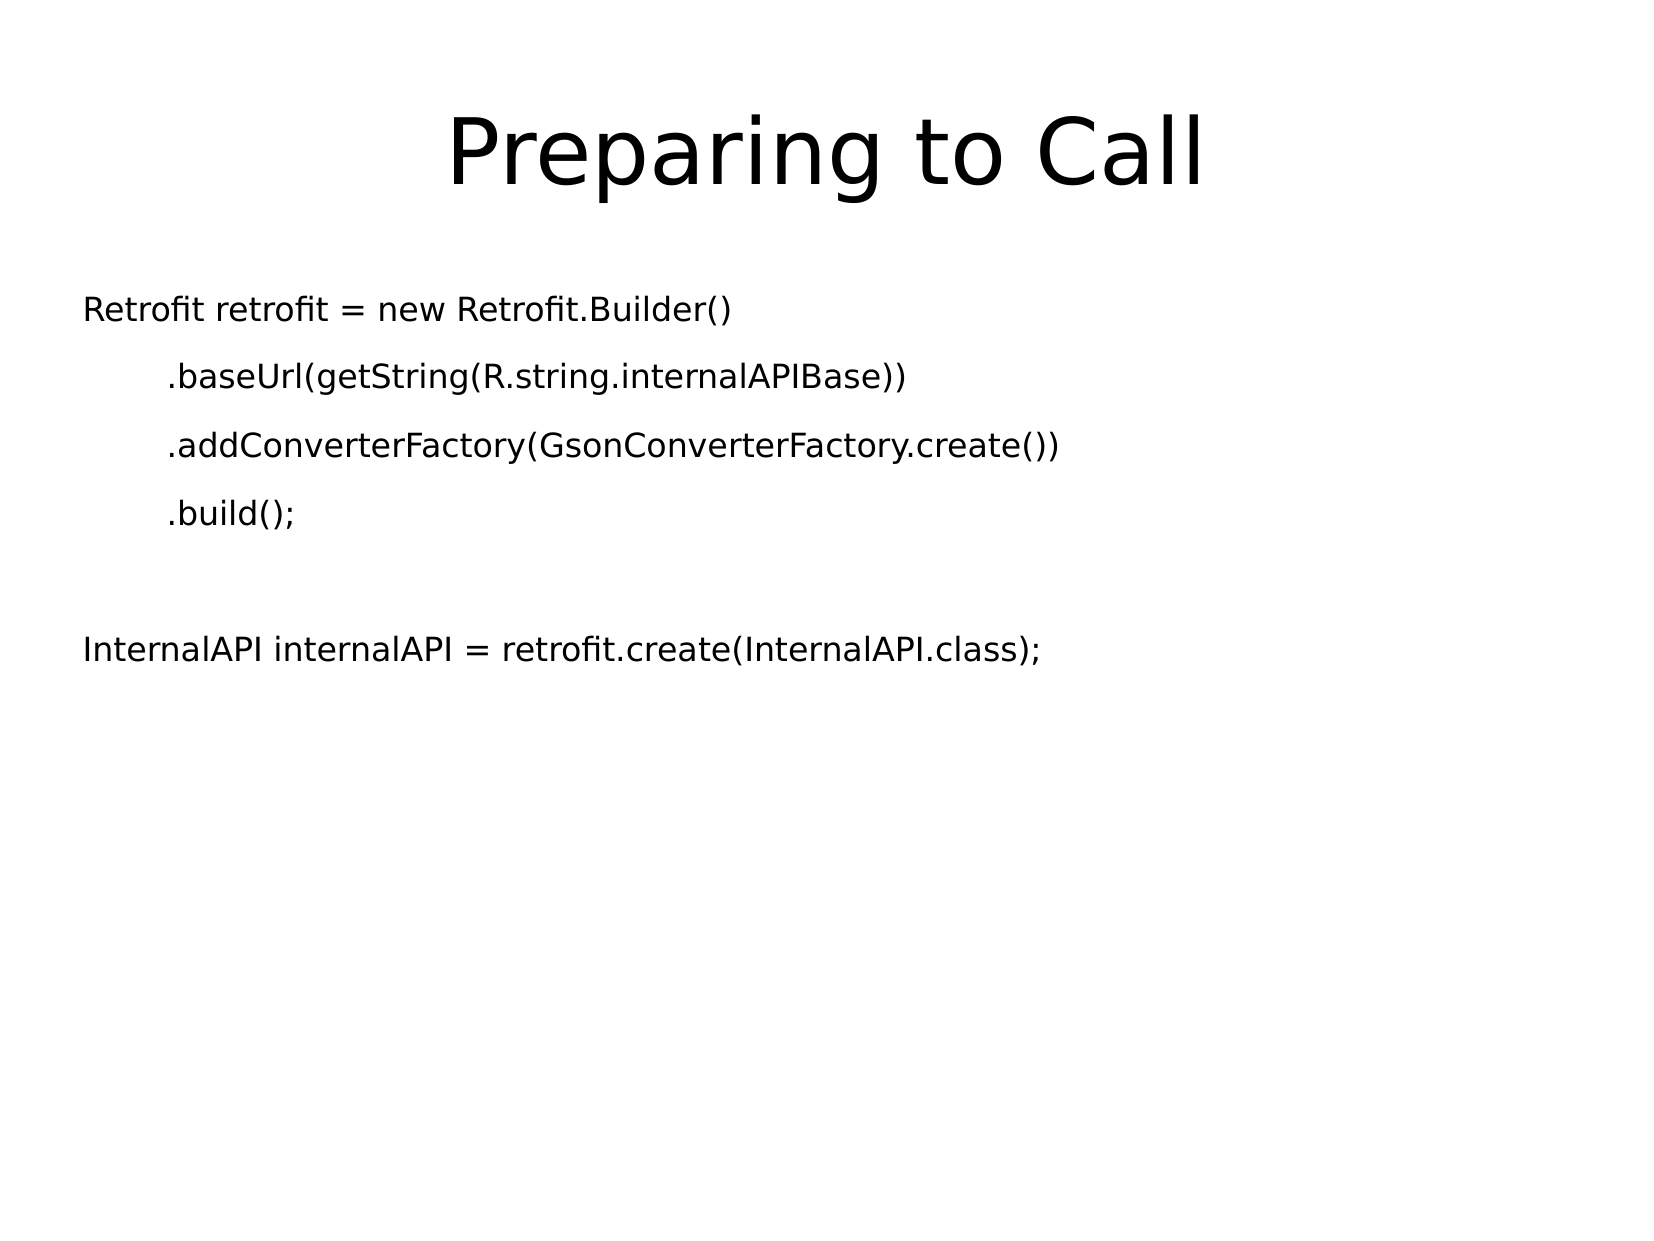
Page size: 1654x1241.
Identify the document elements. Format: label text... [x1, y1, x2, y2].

title Preparing to Call [82, 49, 1571, 257]
list Retrofit retrofit = new Retrofit.Builder() .baseUrl(getString(R.string.internalAPIBase)) .addConverterFactory(GsonConverterFactory.create()) .build(); InternalAPI internalAPI = retrofit.create(InternalAPI.class); [82, 290, 1571, 1010]
